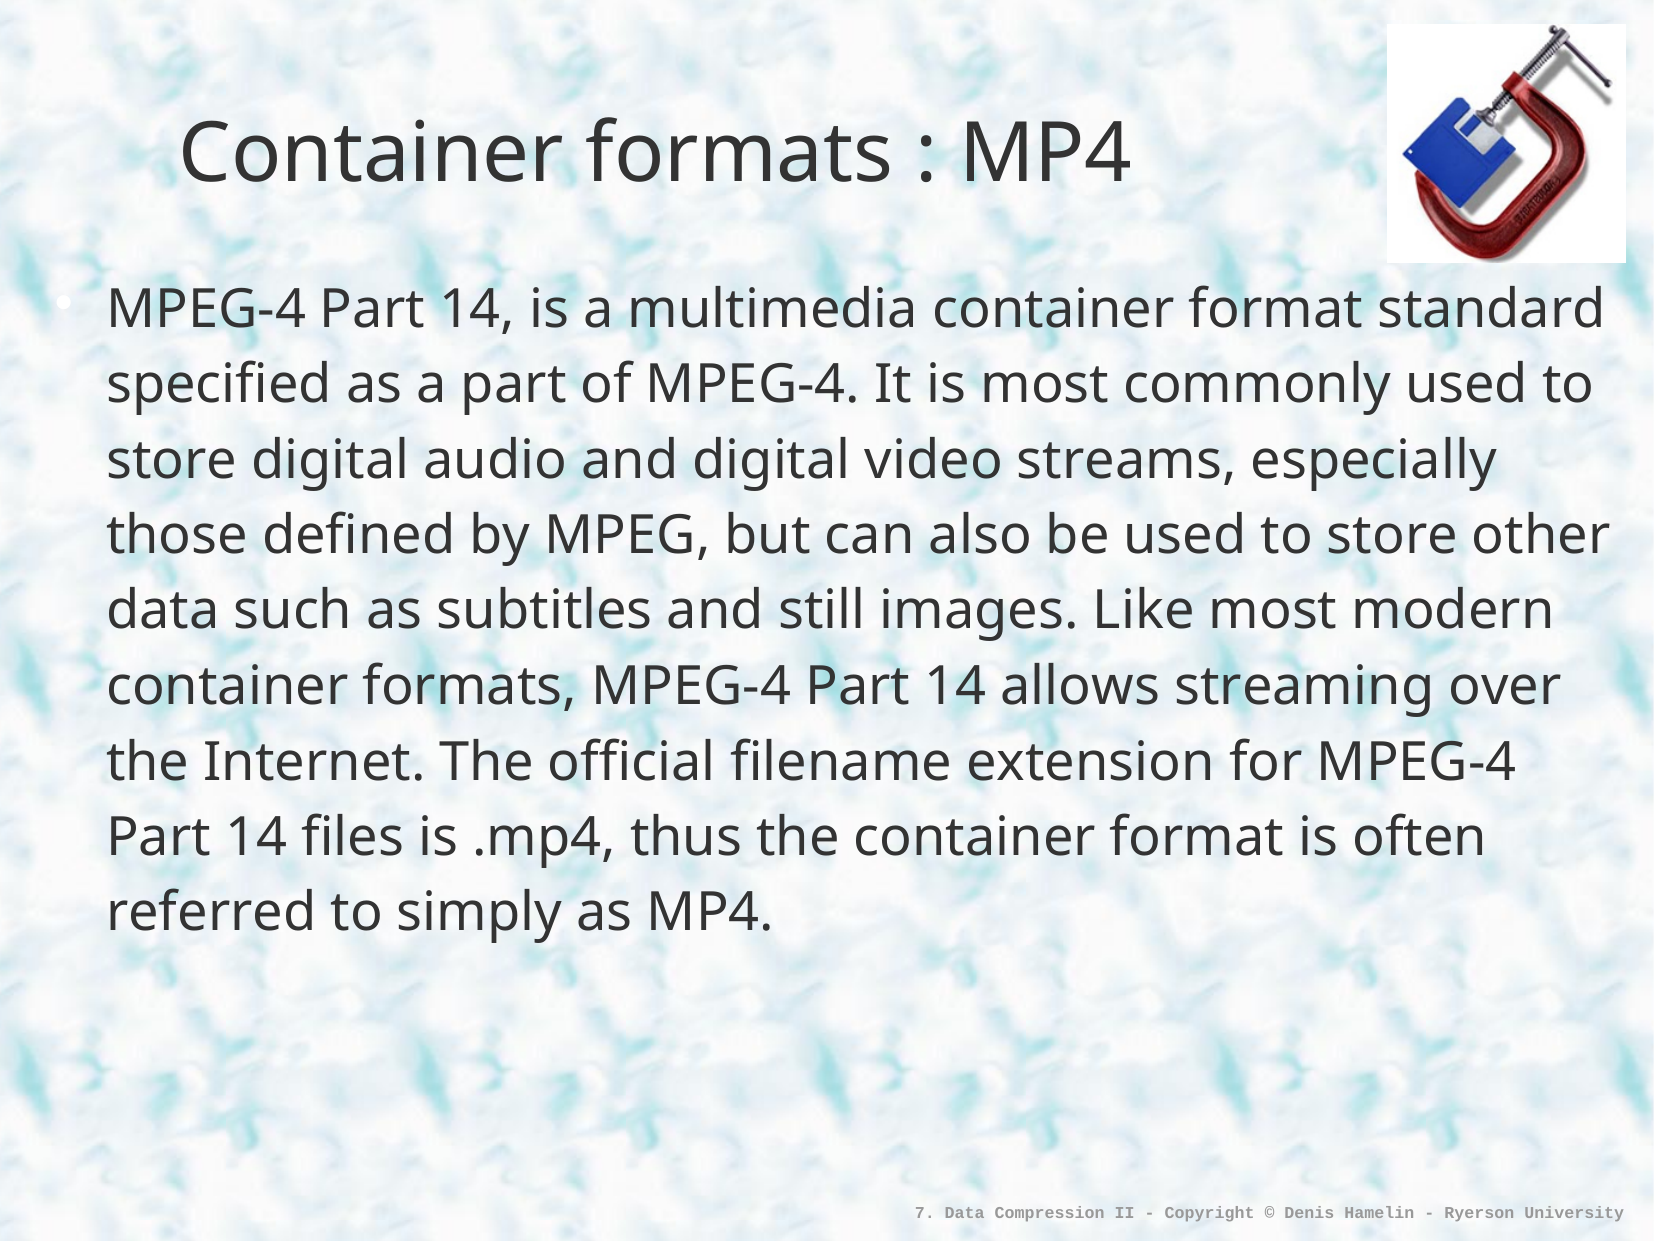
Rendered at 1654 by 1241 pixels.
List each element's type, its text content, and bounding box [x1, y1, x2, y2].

picture [0, 0, 1654, 1241]
title Container formats : MP4 [74, 55, 1238, 225]
list MPEG-4 Part 14, is a multimedia container format standard specified as a part of MPEG-4. It is most commonly used to store digital audio and digital video streams, especially those defined by MPEG, but can also be used to store other data such as subtitles and still images. Like most modern container formats, MPEG-4 Part 14 allows streaming over the Internet. The official filename extension for MPEG-4 Part 14 files is .mp4, thus the container format is often referred to simply as MP4. [37, 262, 1613, 1241]
